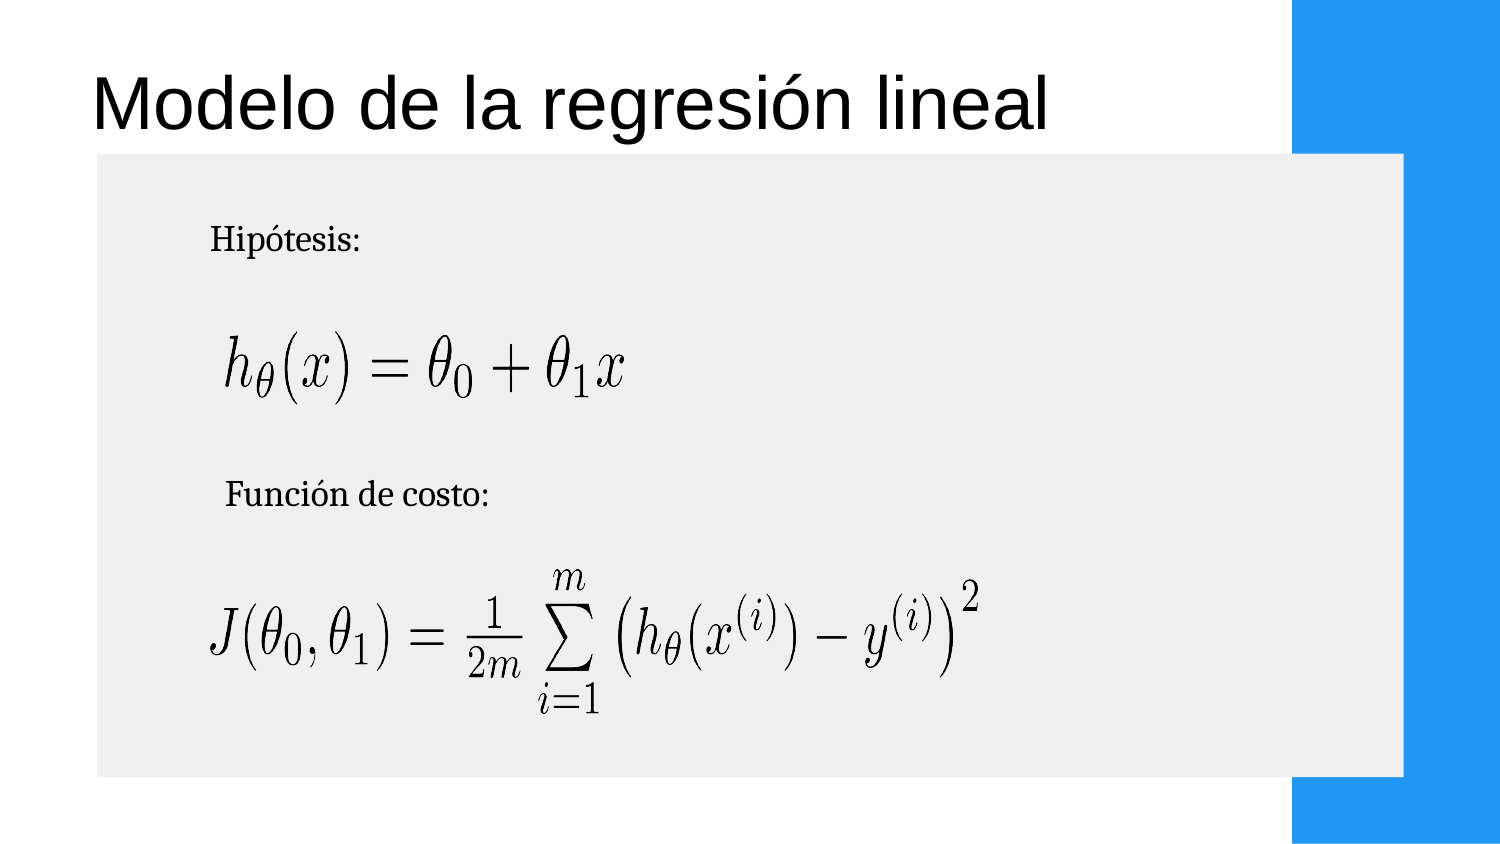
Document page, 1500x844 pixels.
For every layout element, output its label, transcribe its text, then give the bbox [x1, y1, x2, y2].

text_box Hipótesis: [195, 210, 856, 269]
picture [225, 331, 624, 406]
picture [210, 569, 978, 714]
title Modelo de la regresión lineal [76, 17, 1391, 160]
text_box Función de costo: [210, 465, 871, 524]
